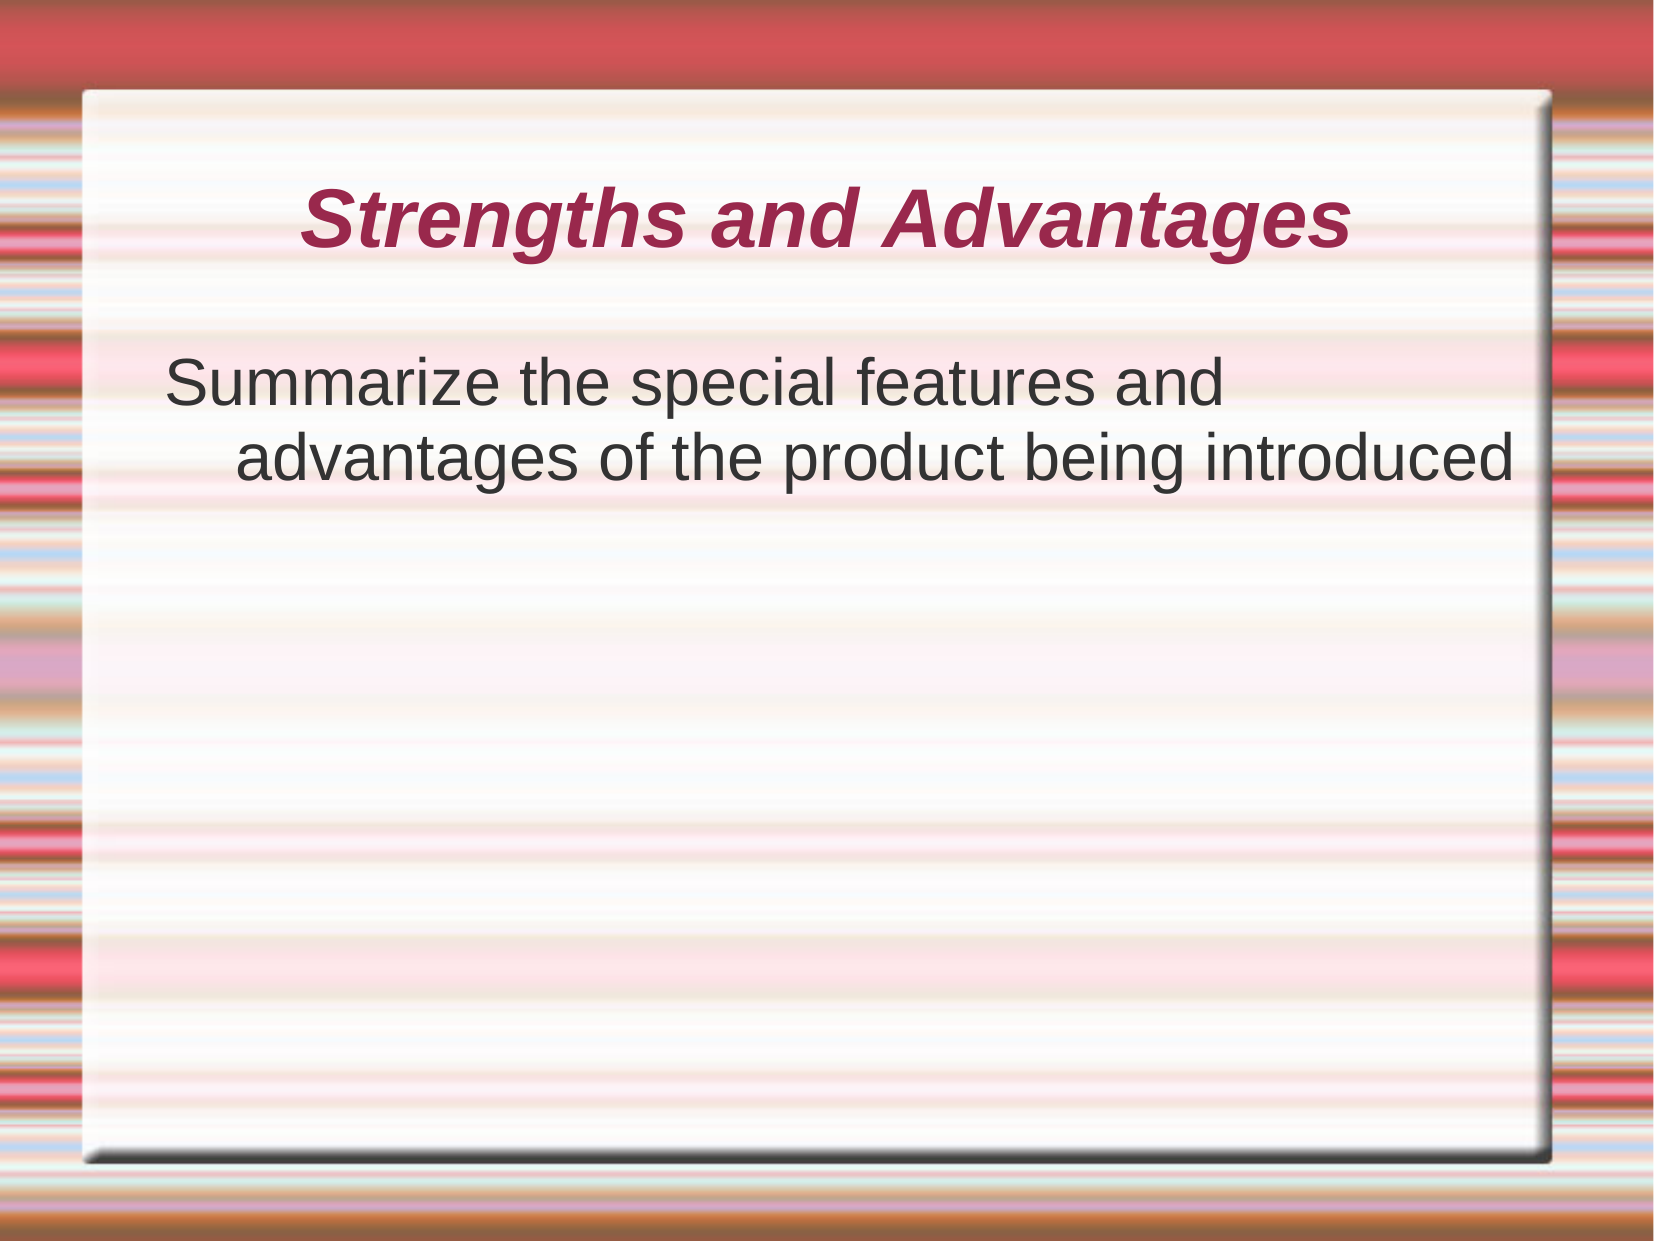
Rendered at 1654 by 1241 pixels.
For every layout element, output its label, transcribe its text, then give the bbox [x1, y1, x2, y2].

list Summarize the special features and advantages of the product being introduced [152, 344, 1534, 1127]
title Strengths and Advantages [121, 114, 1534, 322]
picture [0, 0, 1654, 1241]
